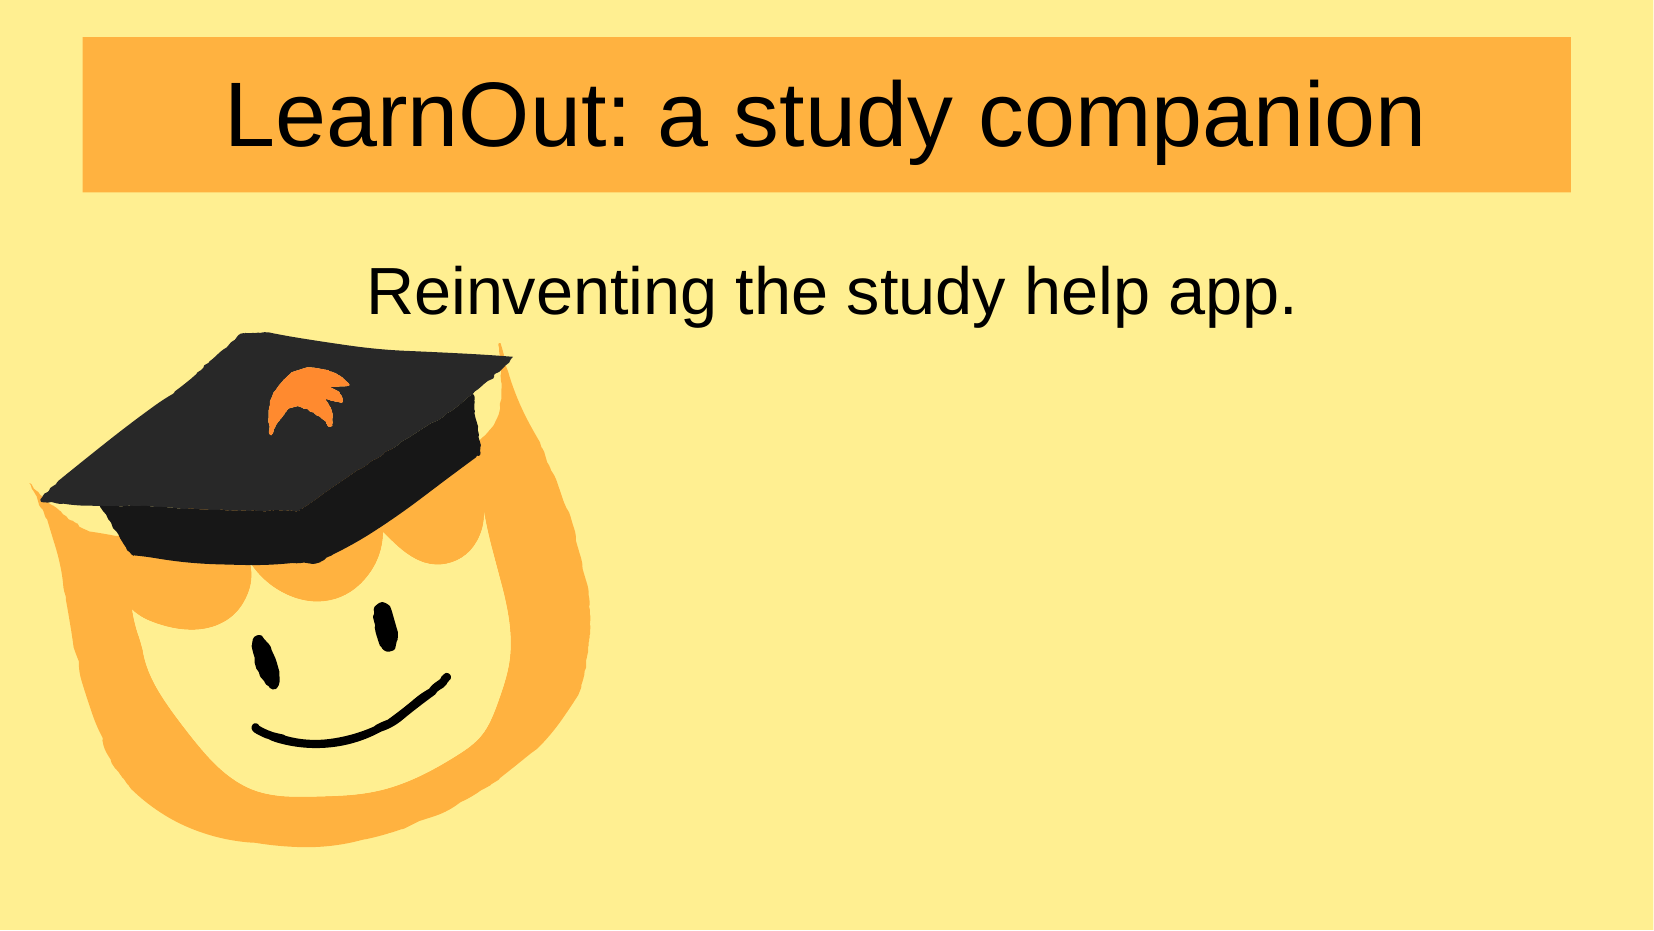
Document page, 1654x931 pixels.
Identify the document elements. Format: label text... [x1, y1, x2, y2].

picture [0, 224, 691, 931]
subtitle Reinventing the study help app. [88, 21, 1577, 562]
title LearnOut: a study companion [82, 37, 88, 193]
